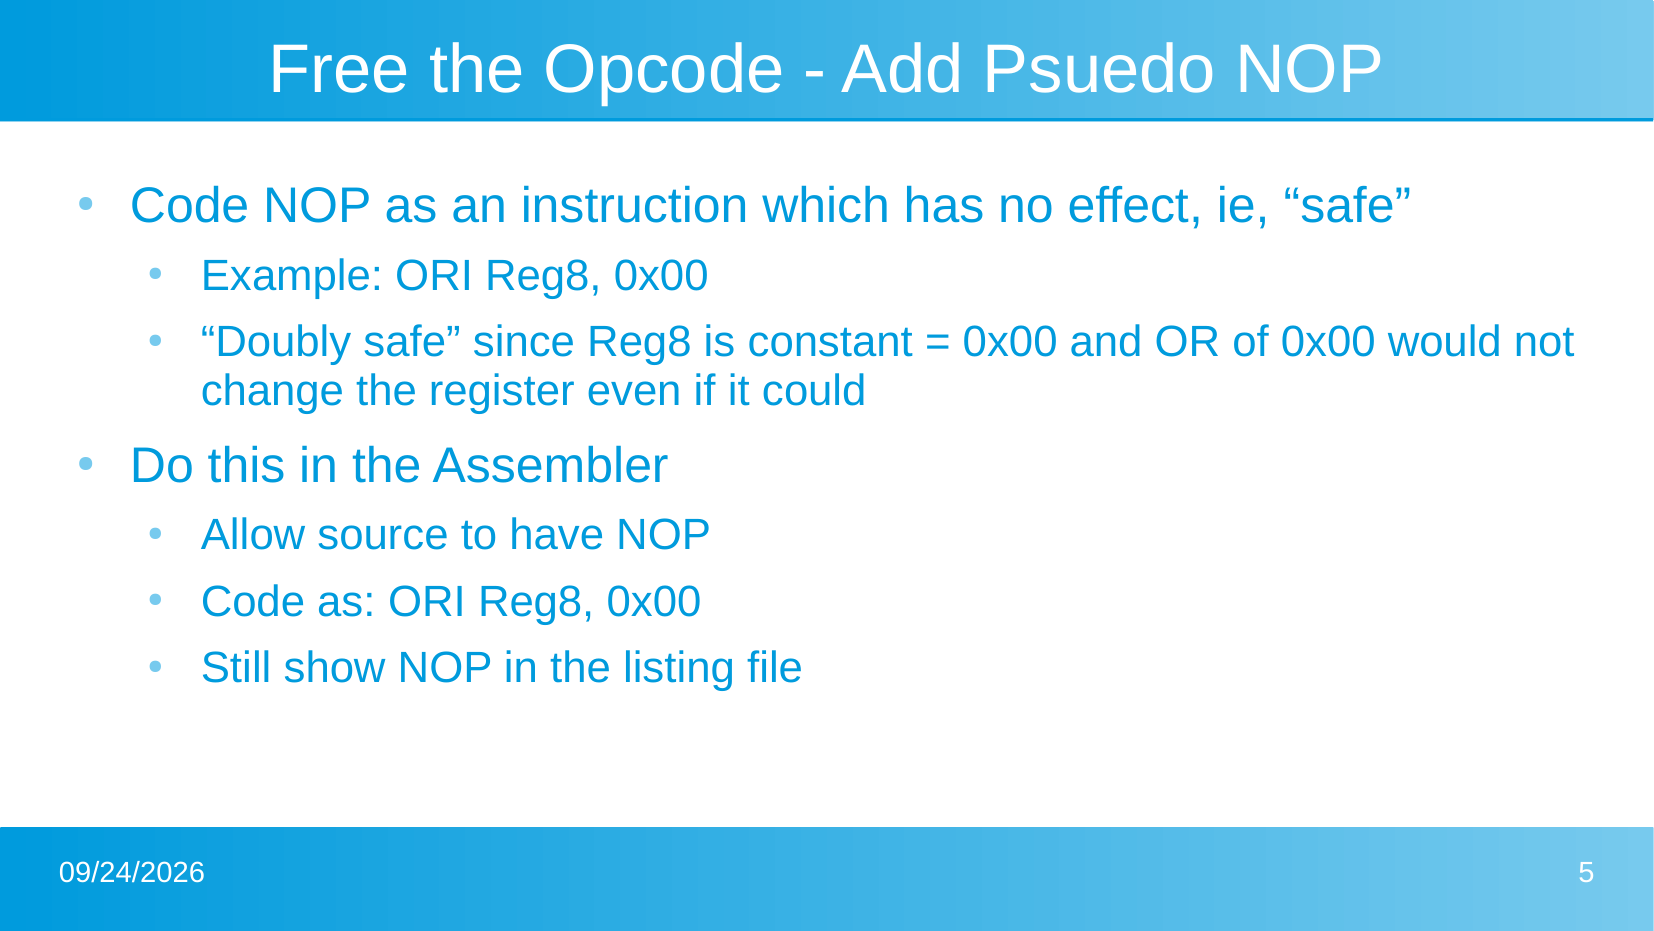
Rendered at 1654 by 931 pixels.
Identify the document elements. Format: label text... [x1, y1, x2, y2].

title Free the Opcode - Add Psuedo NOP [59, 29, 1595, 108]
list Code NOP as an instruction which has no effect, ie, “safe” Example: ORI Reg8, 0x00 “Doubly safe” since Reg8 is constant = 0x00 and OR of 0x00 would not change the register even if it could Do this in the Assembler Allow source to have NOP Code as: ORI Reg8, 0x00 Still show NOP in the listing file [59, 177, 1595, 768]
